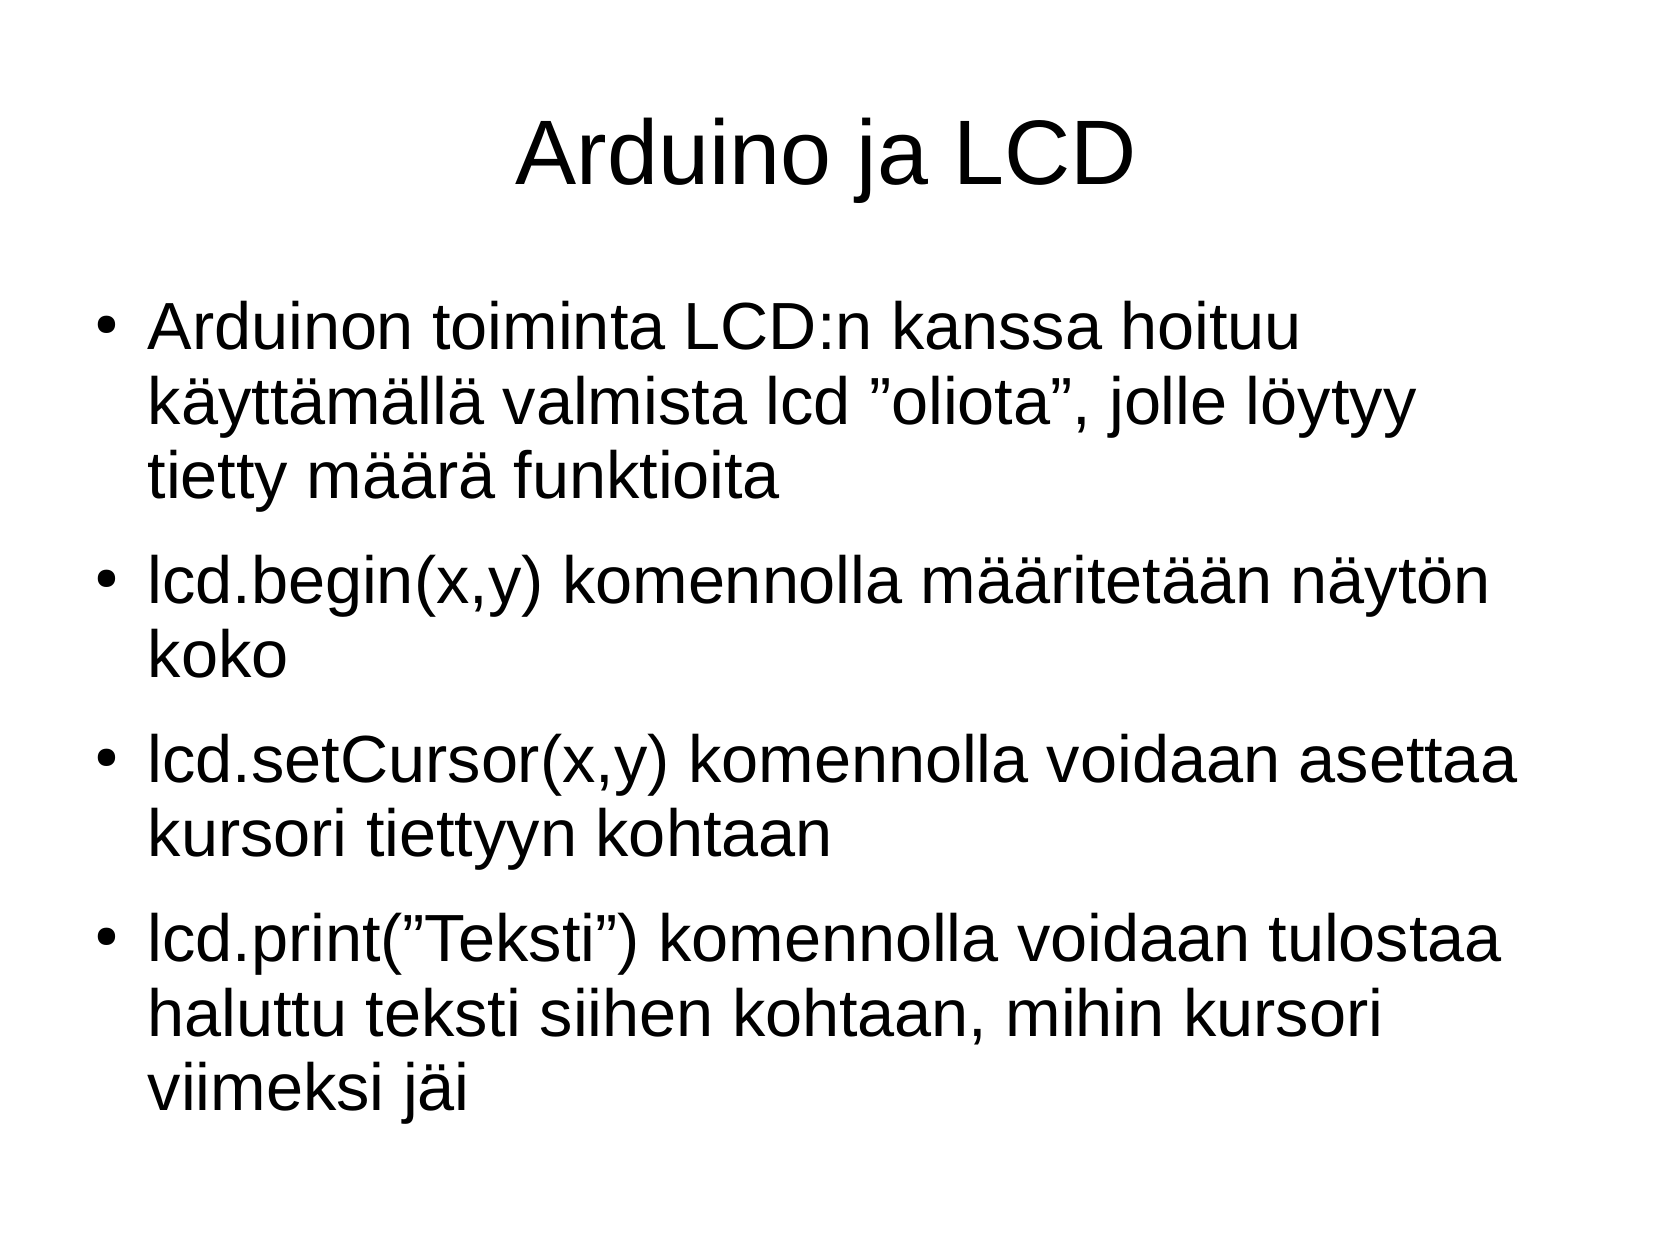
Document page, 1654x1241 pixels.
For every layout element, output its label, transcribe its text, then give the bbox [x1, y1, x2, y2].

title Arduino ja LCD [82, 56, 1571, 250]
list Arduinon toiminta LCD:n kanssa hoituu käyttämällä valmista lcd ”oliota”, jolle löytyy tietty määrä funktioita lcd.begin(x,y) komennolla määritetään näytön koko lcd.setCursor(x,y) komennolla voidaan asettaa kursori tiettyyn kohtaan lcd.print(”Teksti”) komennolla voidaan tulostaa haluttu teksti siihen kohtaan, mihin kursori viimeksi jäi [76, 288, 1565, 1120]
